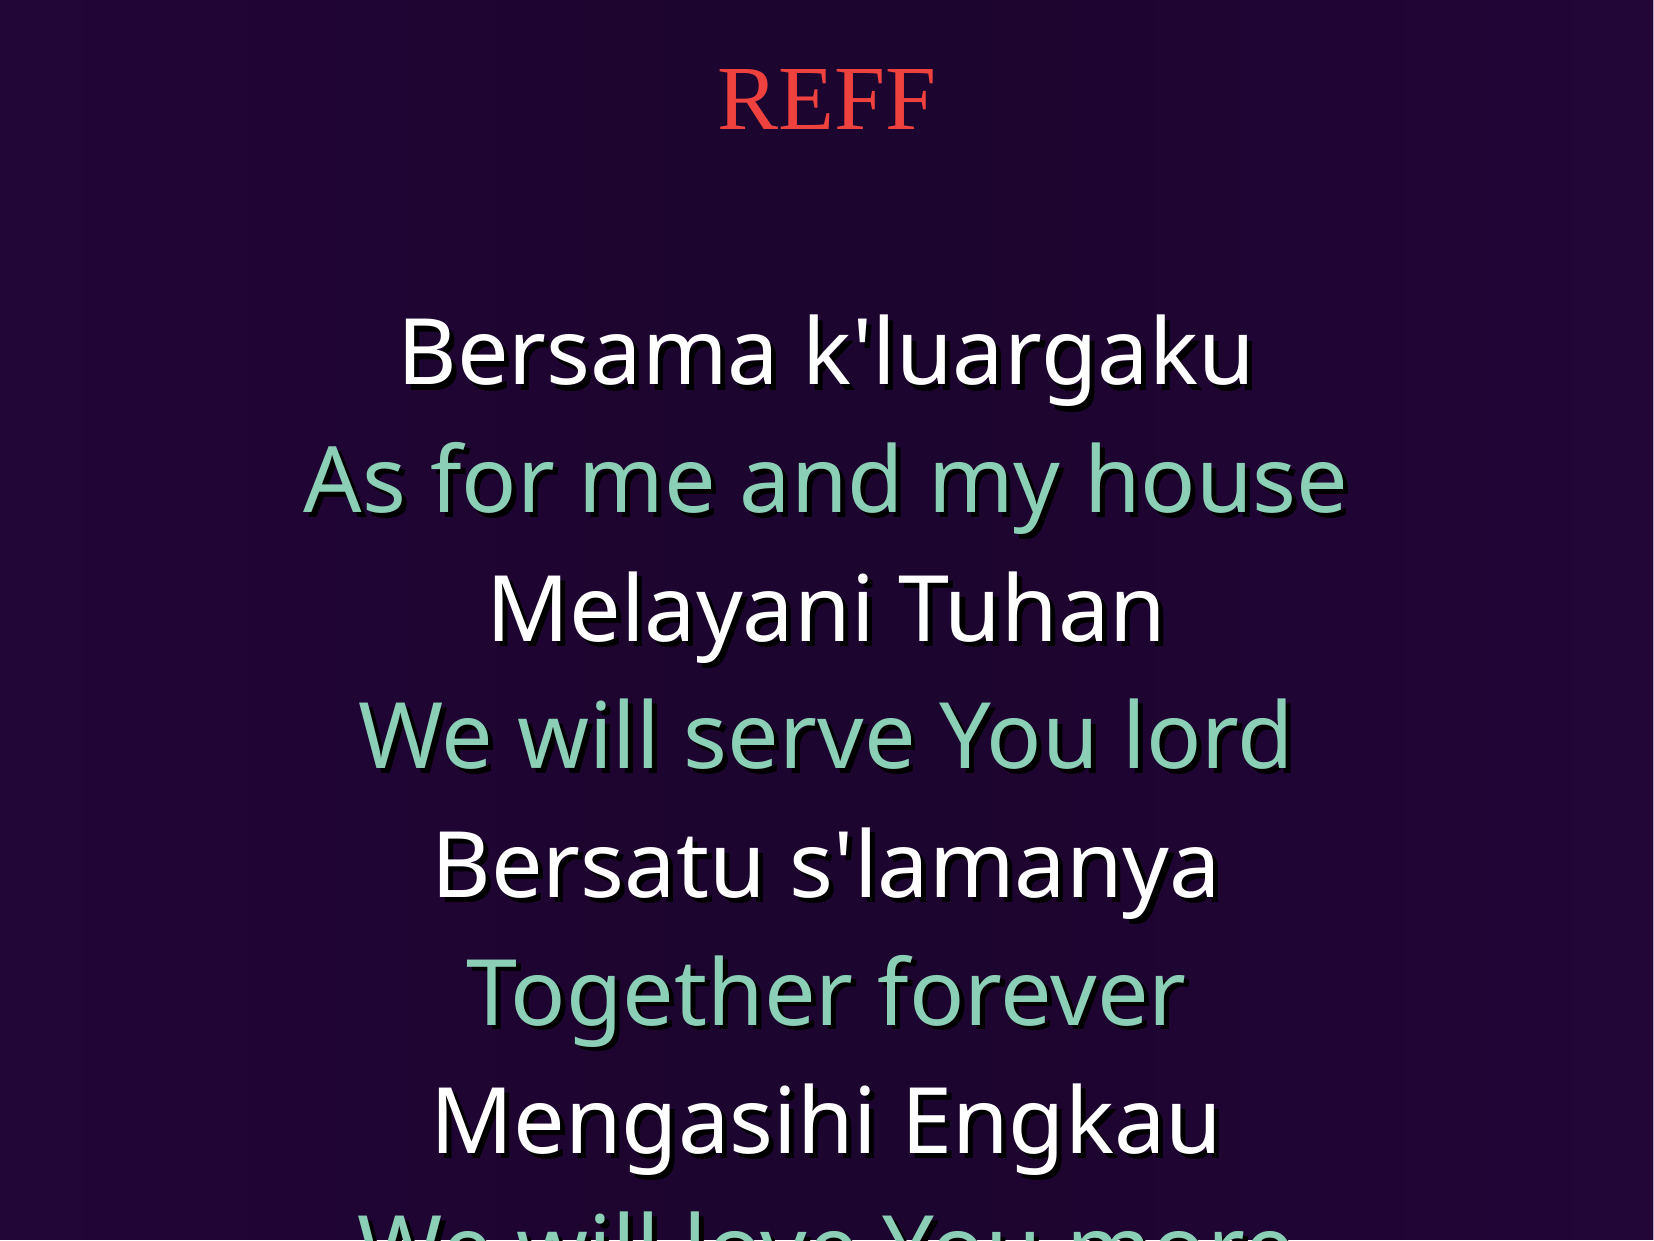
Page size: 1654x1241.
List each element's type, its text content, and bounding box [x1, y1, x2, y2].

text_box As for me and my house We will serve You lord Together forever We will love You more [0, 279, 1654, 1232]
text_box REFF [0, 40, 1654, 277]
